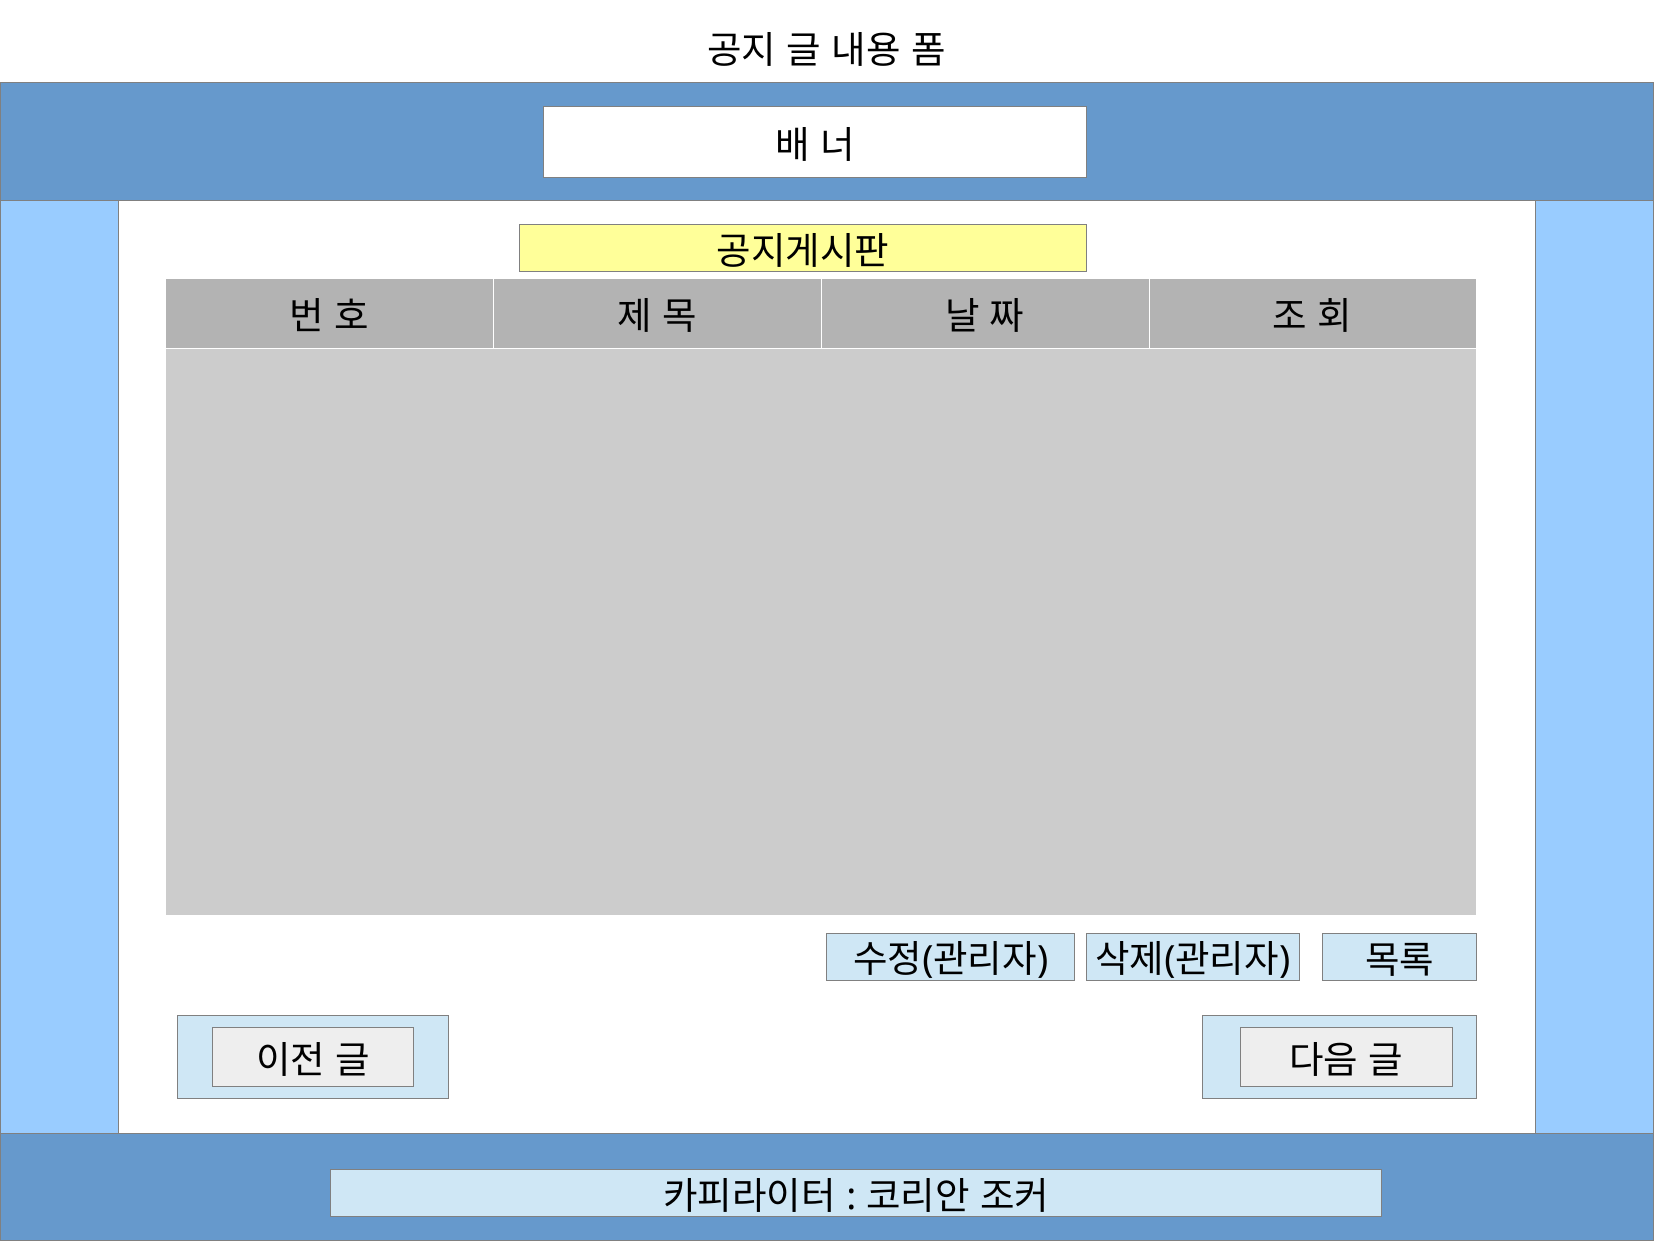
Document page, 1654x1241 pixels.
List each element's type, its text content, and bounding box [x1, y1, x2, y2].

text_box 삭제(관리자) [1086, 933, 1300, 981]
table_cell [166, 349, 1476, 915]
text_box 배 너 [543, 106, 1087, 178]
text_box 공지 글 내용 폼 [602, 13, 1052, 71]
table_header 조 회 [1150, 279, 1476, 348]
table_header 번 호 [166, 279, 493, 348]
table_header 날 짜 [822, 279, 1149, 348]
text_box 이전 글 [212, 1027, 414, 1087]
text_box [0, 82, 1654, 1241]
text_box 다음 글 [1240, 1027, 1453, 1087]
text_box 공지게시판 [519, 224, 1087, 272]
text_box 목록 [1322, 933, 1477, 981]
text_box 카피라이터 : 코리안 조커 [330, 1169, 1382, 1217]
text_box 수정(관리자) [826, 933, 1075, 981]
table_header 제 목 [494, 279, 821, 348]
